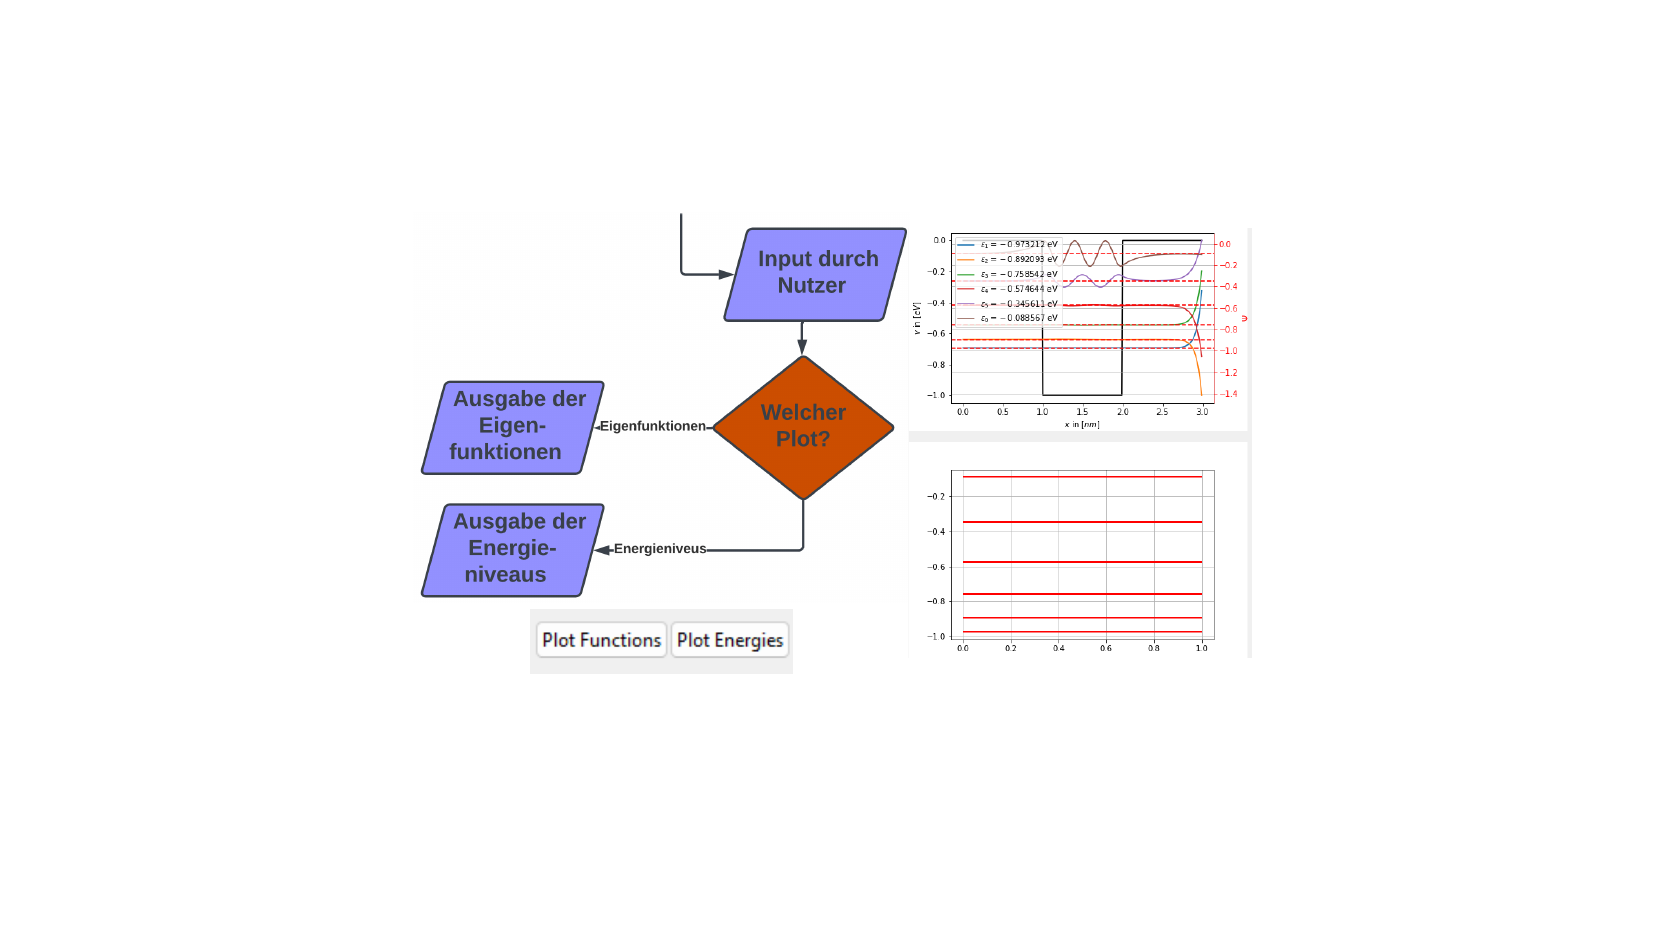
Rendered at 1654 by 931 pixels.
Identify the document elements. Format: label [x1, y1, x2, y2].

picture [530, 609, 793, 674]
picture [413, 212, 1252, 658]
